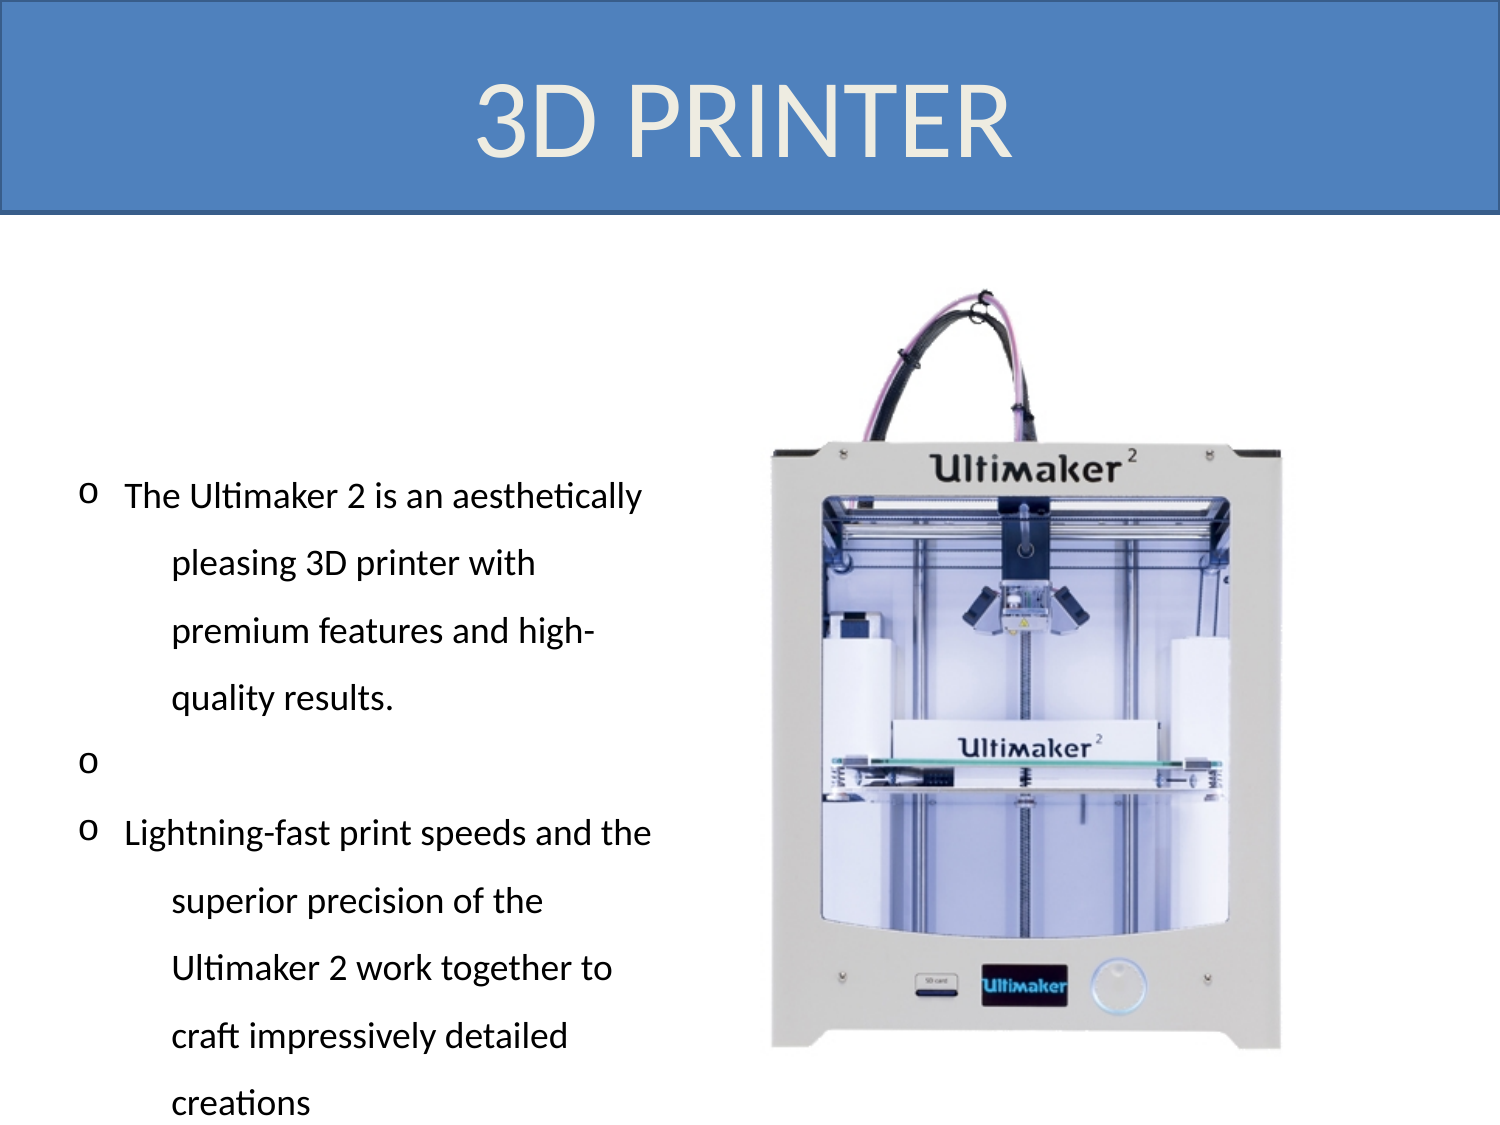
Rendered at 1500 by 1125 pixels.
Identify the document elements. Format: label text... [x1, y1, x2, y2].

text_box [0, 0, 1500, 213]
picture [637, 287, 1413, 1063]
text_box The Ultimaker 2 is an aesthetically pleasing 3D printer with premium features and high-quality results. Lightning-fast print speeds and the superior precision of the Ultimaker 2 work together to craft impressively detailed creations [62, 440, 682, 1002]
text_box 3D PRINTER [99, 37, 1388, 189]
